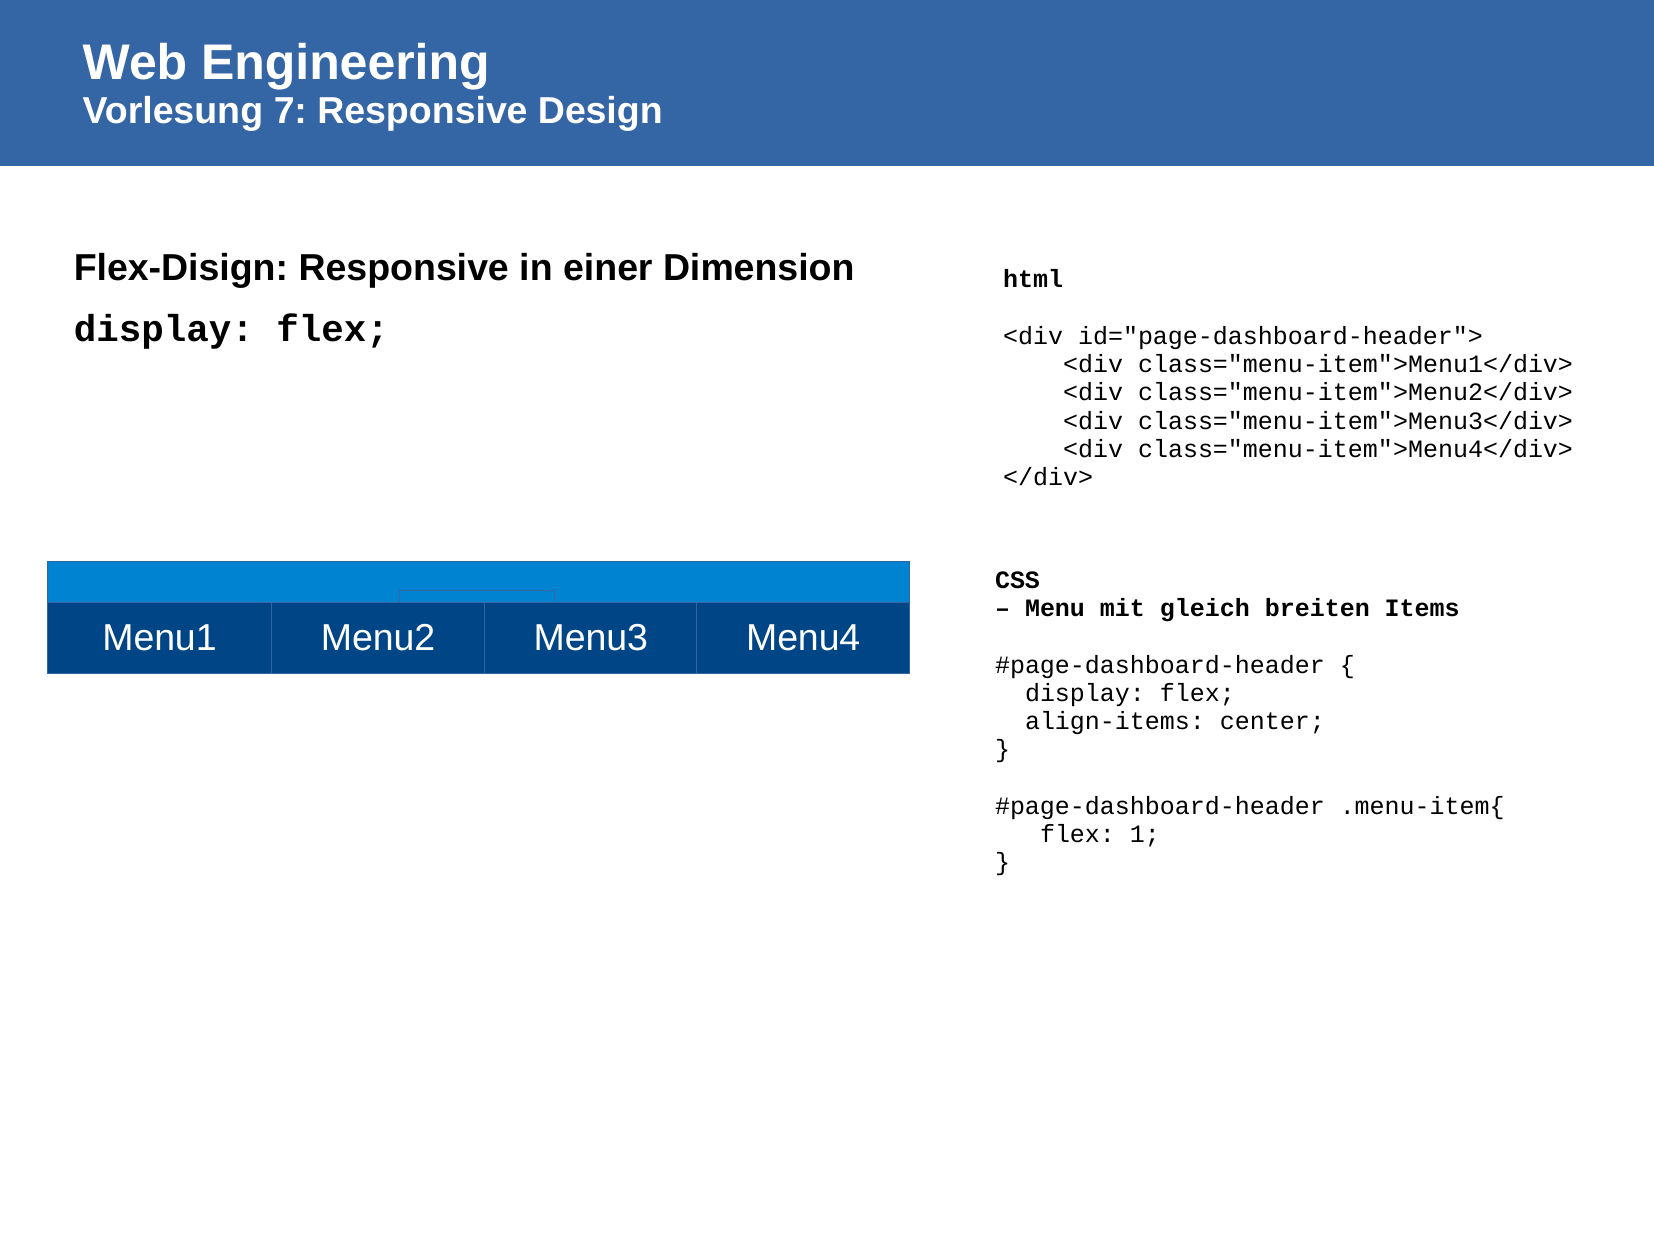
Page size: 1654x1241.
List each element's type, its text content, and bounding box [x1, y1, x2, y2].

text_box CSS – Menu mit gleich breiten Items #page-dashboard-header { display: flex; align-items: center; } #page-dashboard-header .menu-item{ flex: 1; } [980, 560, 1654, 886]
text_box html <div id="page-dashboard-header"> <div class="menu-item">Menu1</div> <div class="menu-item">Menu2</div> <div class="menu-item">Menu3</div> <div class="menu-item">Menu4</div> </div> [988, 259, 1589, 501]
text_box [47, 561, 910, 602]
text_box Menu4 [696, 602, 910, 674]
text_box Menu3 [484, 602, 696, 674]
title Web Engineering Vorlesung 7: Responsive Design [82, 0, 1571, 166]
text_box [400, 591, 554, 602]
text_box Menu2 [271, 602, 484, 674]
text_box Menu1 [47, 602, 271, 674]
text_box Flex-Disign: Responsive in einer Dimension display: flex; [59, 218, 1566, 361]
